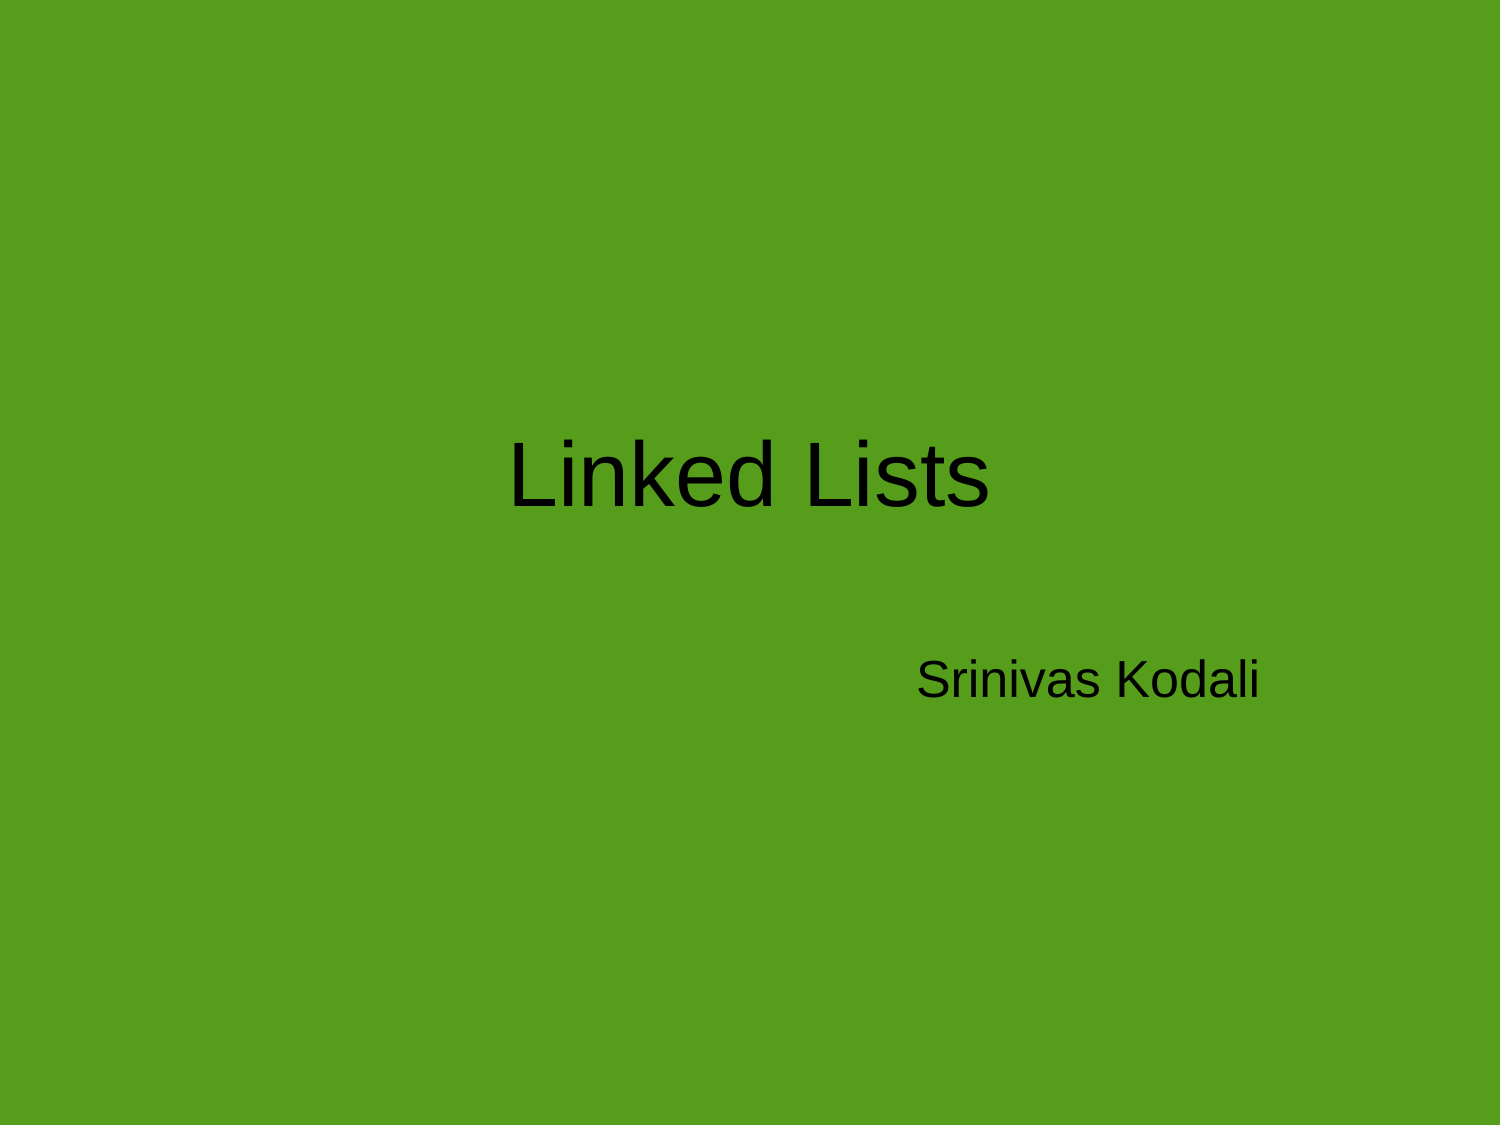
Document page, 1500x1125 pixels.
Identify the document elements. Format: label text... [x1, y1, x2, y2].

title Linked Lists [112, 349, 1388, 591]
subtitle Srinivas Kodali [225, 637, 1276, 925]
